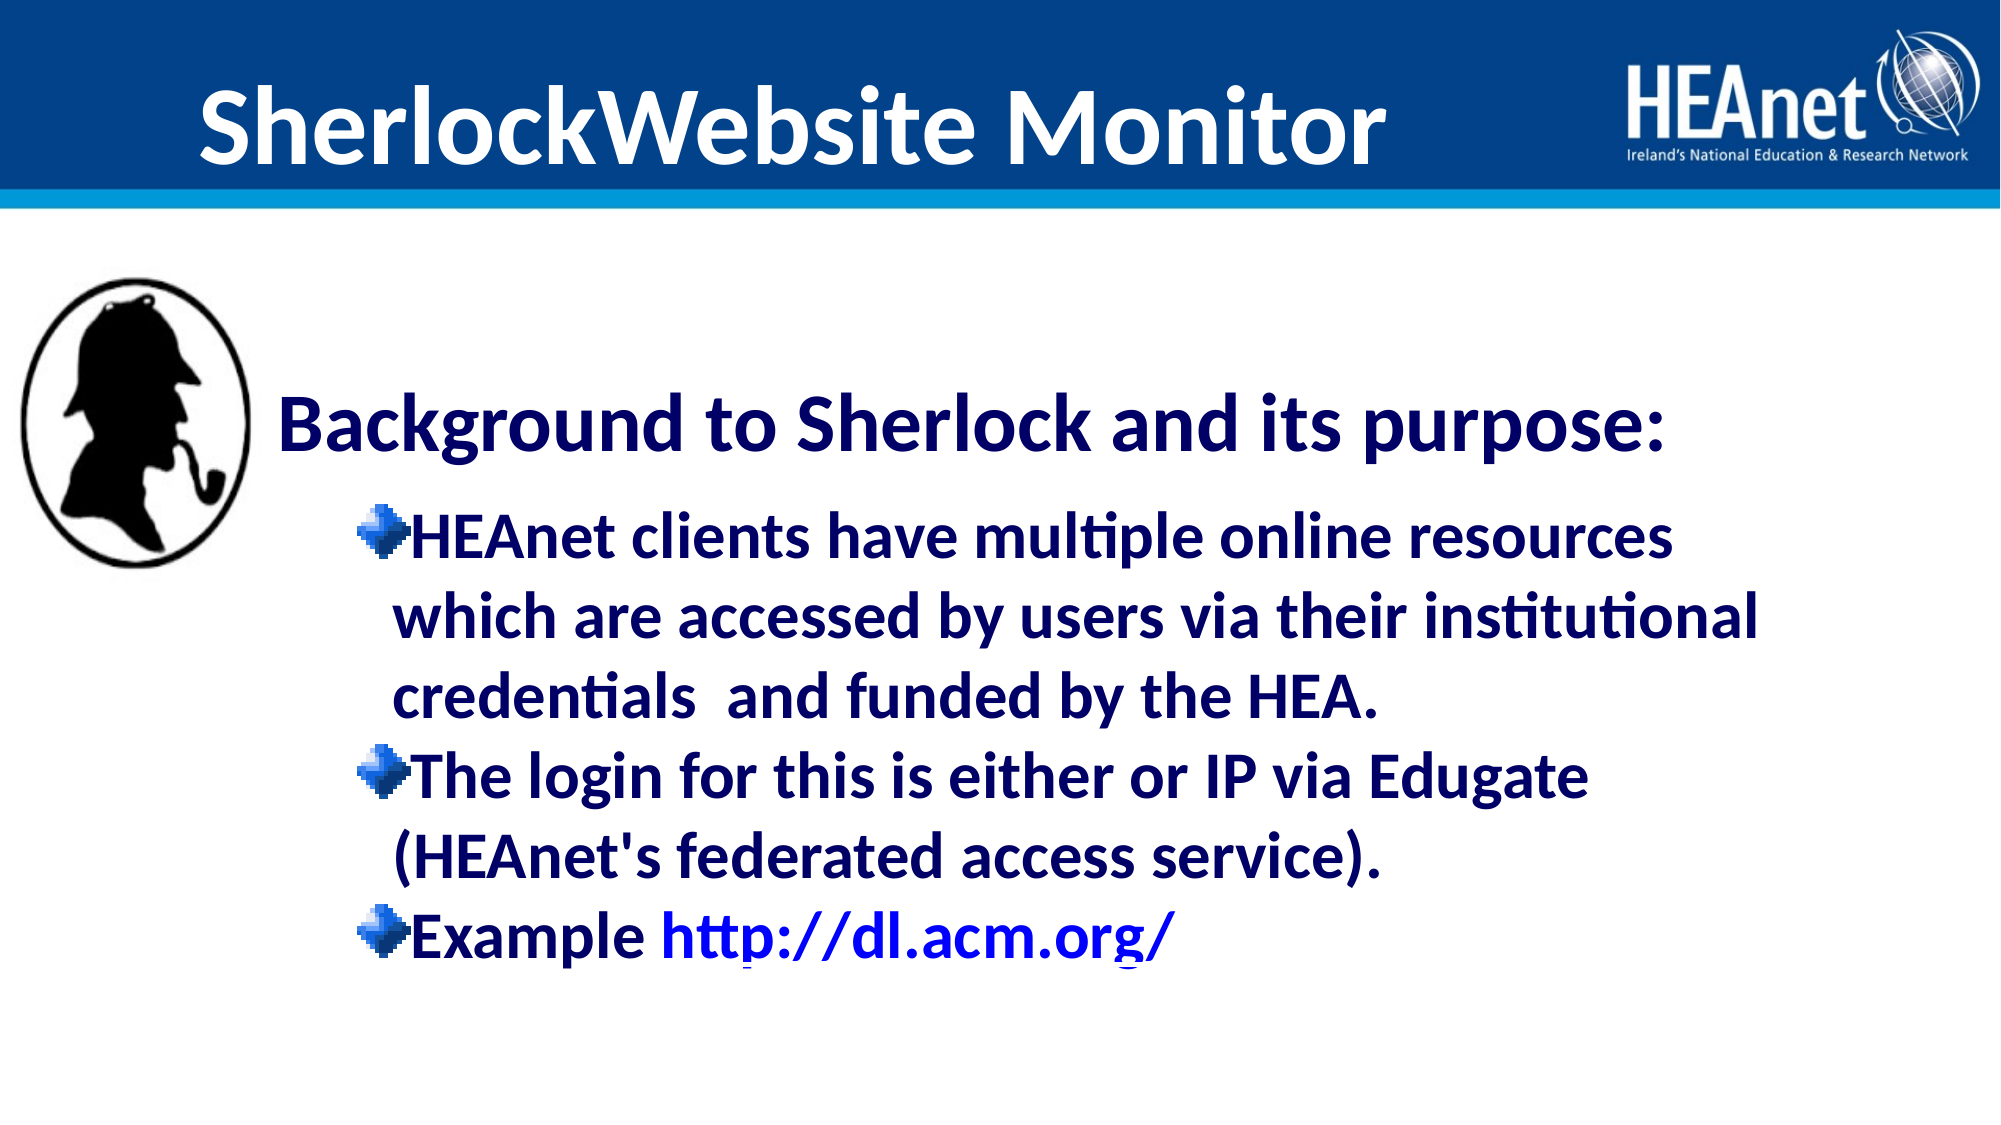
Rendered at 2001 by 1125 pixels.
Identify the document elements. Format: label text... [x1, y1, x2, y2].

picture [0, 208, 2001, 1125]
picture [357, 504, 411, 559]
picture [0, 0, 2001, 189]
text_box HEAnet clients have multiple online resources which are accessed by users via their institutional credentials and funded by the HEA. The login for this is either or IP via Edugate (HEAnet's federated access service). Example http://dl.acm.org/ [342, 484, 1796, 1125]
text_box Background to Sherlock and its purpose: [263, 360, 1701, 542]
picture [357, 904, 411, 958]
picture [357, 744, 411, 799]
text_box SherlockWebsite Monitor [54, 44, 1559, 194]
